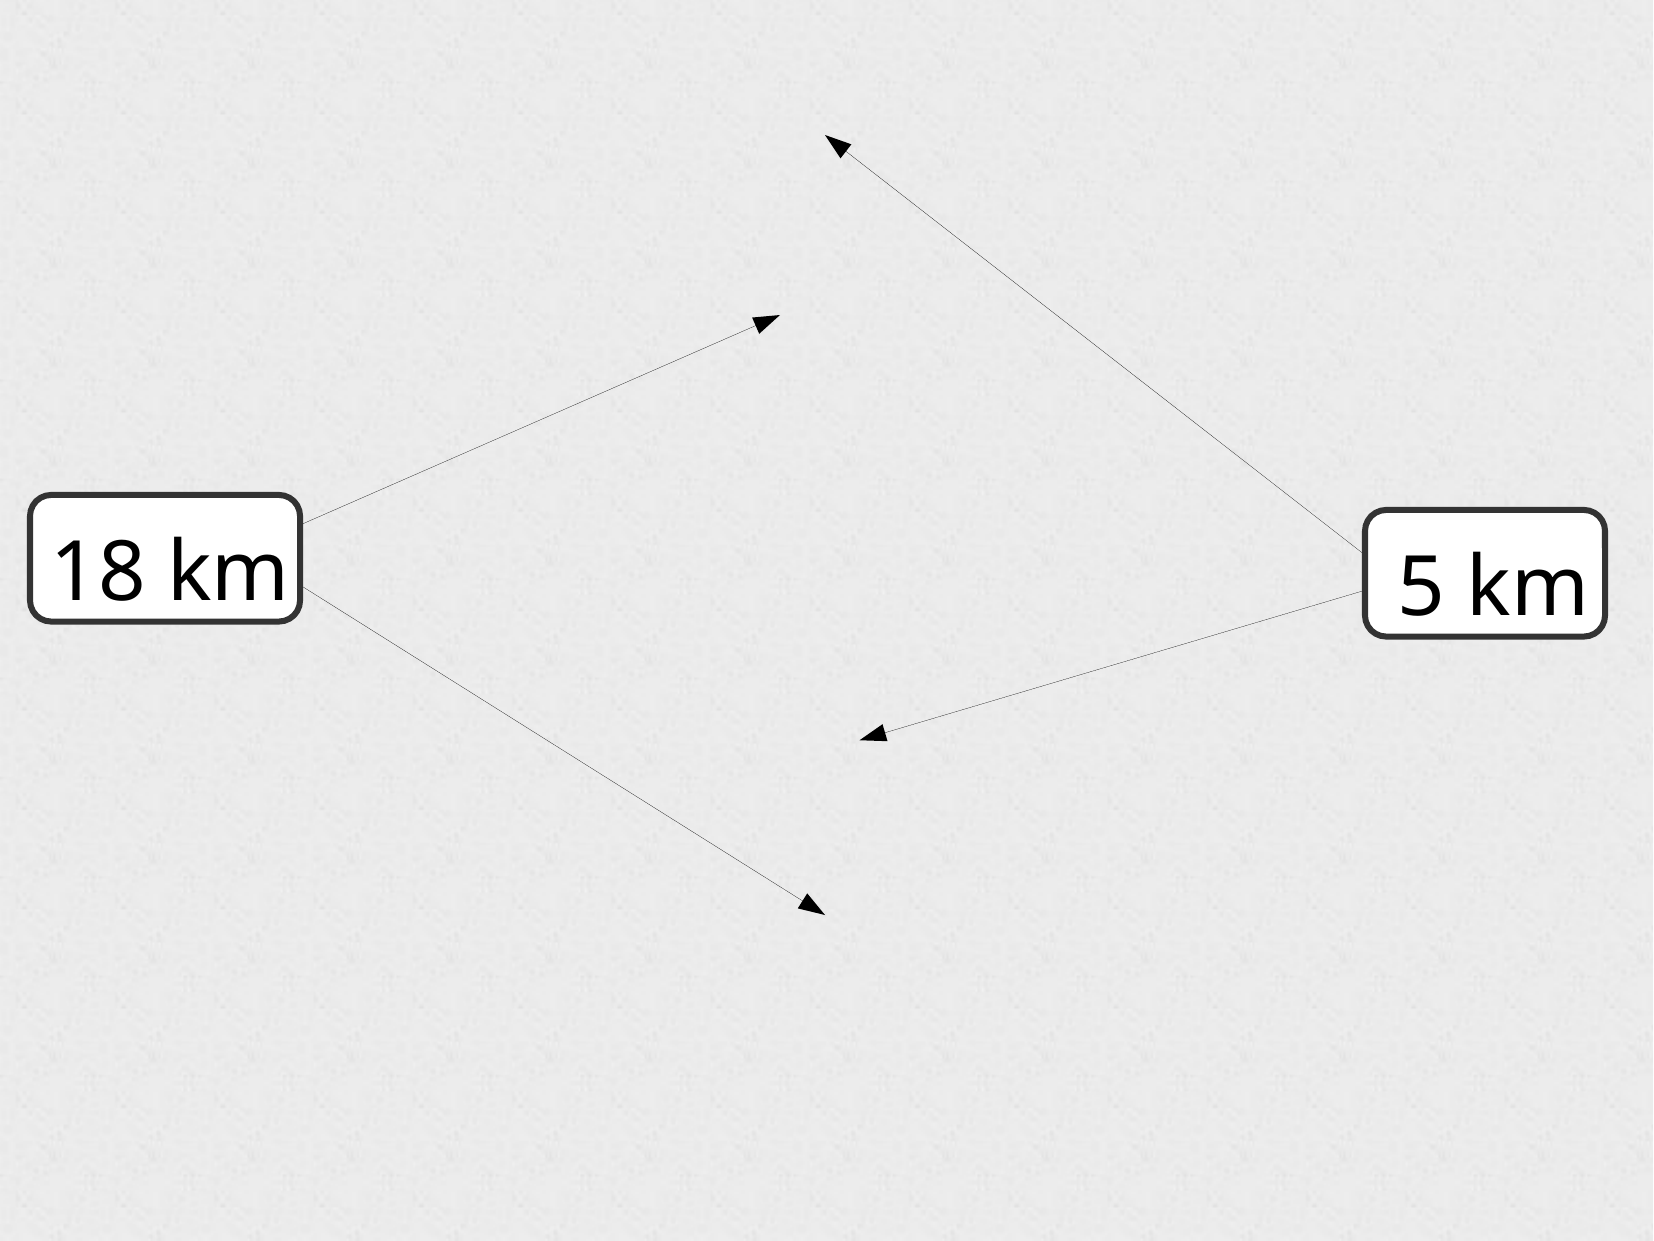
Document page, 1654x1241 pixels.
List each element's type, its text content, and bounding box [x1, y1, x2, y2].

text_box 18 km [35, 504, 290, 616]
text_box 5 km [1382, 519, 1593, 631]
text_box [30, 494, 301, 622]
text_box [1365, 509, 1606, 637]
picture [0, 0, 1654, 1241]
